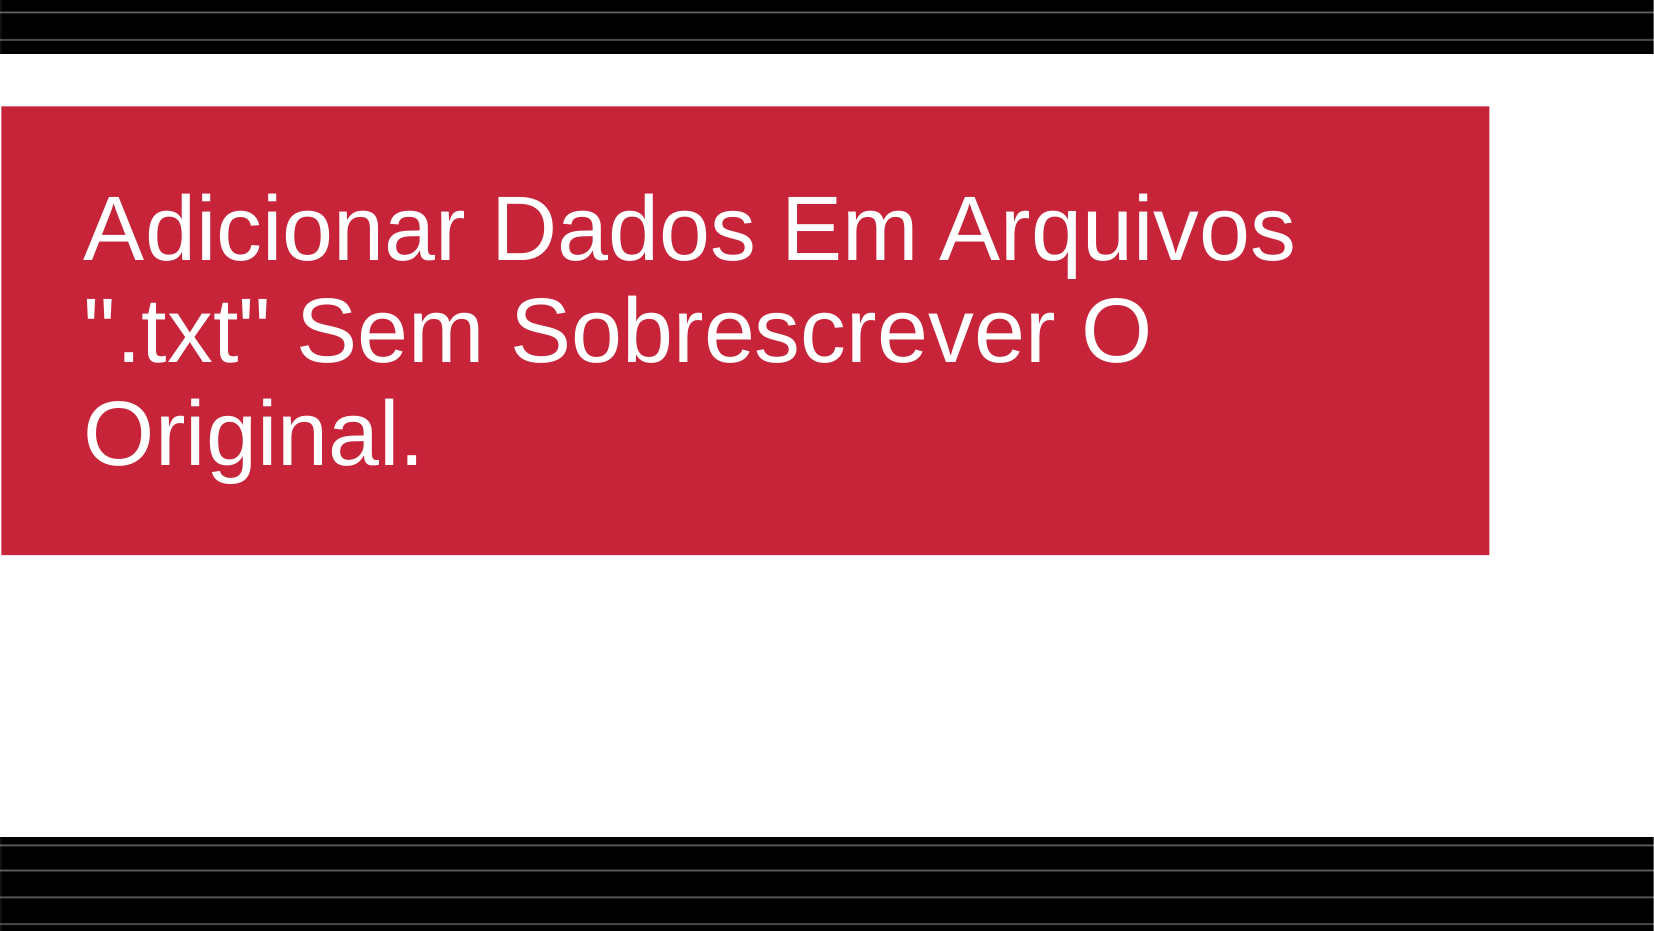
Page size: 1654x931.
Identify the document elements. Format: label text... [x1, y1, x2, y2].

title Adicionar Dados Em Arquivos ".txt" Sem Sobrescrever O Original. [1, 106, 1490, 556]
picture [0, 837, 1654, 931]
picture [0, 0, 1654, 54]
